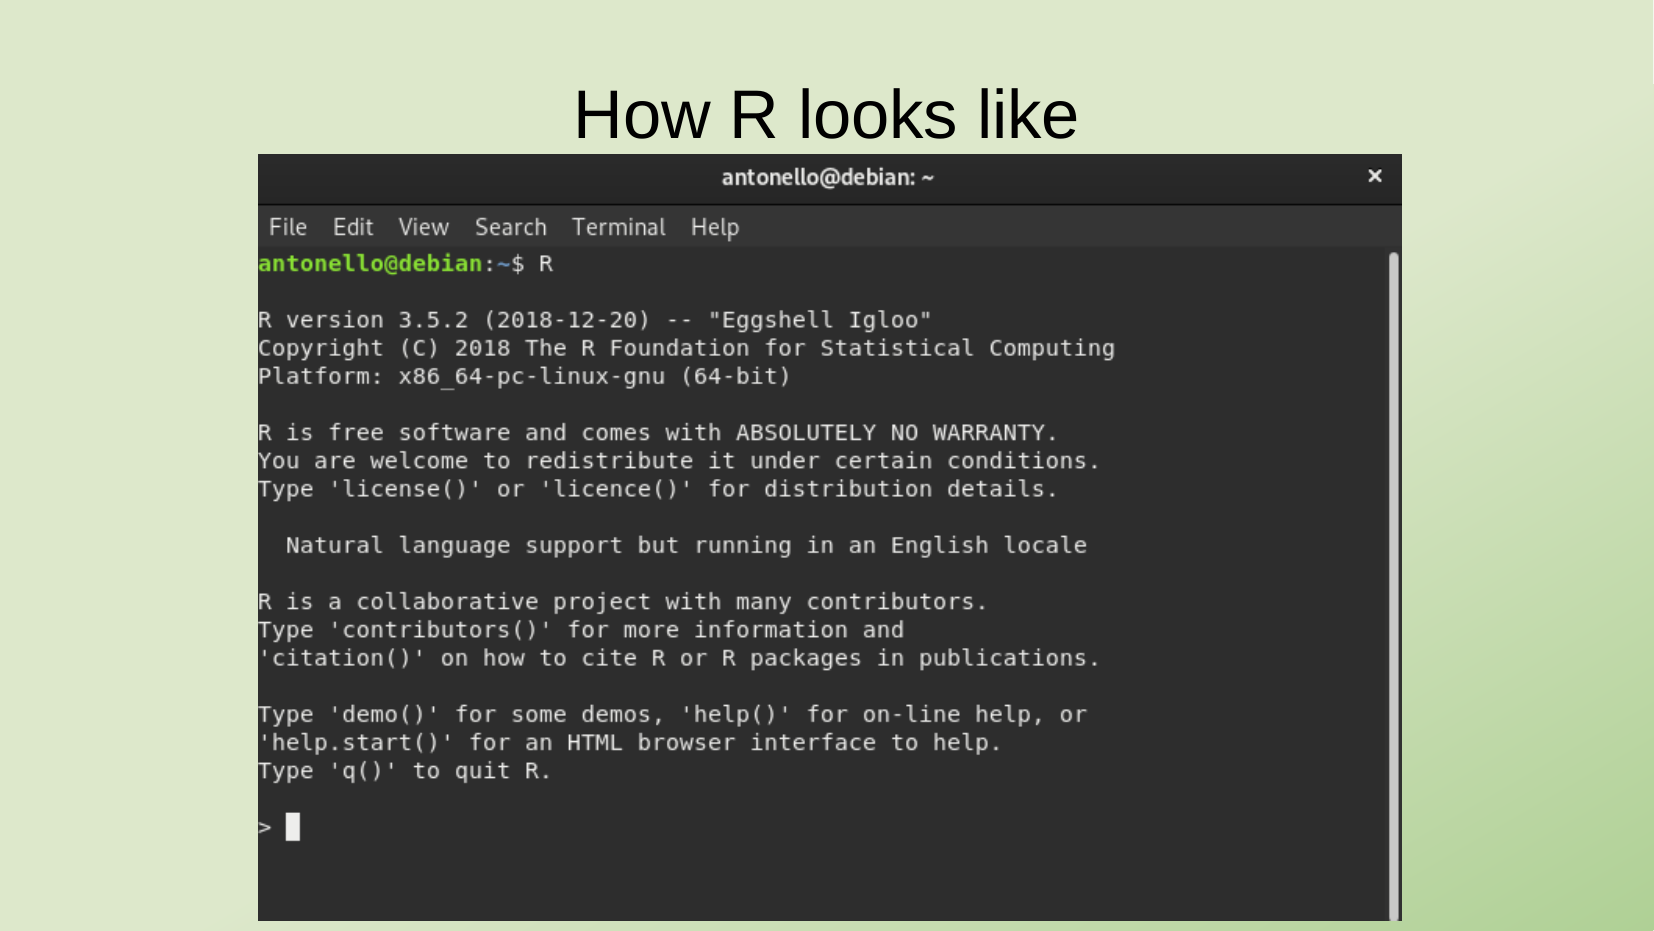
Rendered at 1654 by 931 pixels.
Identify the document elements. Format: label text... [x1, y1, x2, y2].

picture [258, 154, 1402, 921]
title How R looks like [82, 37, 1571, 193]
